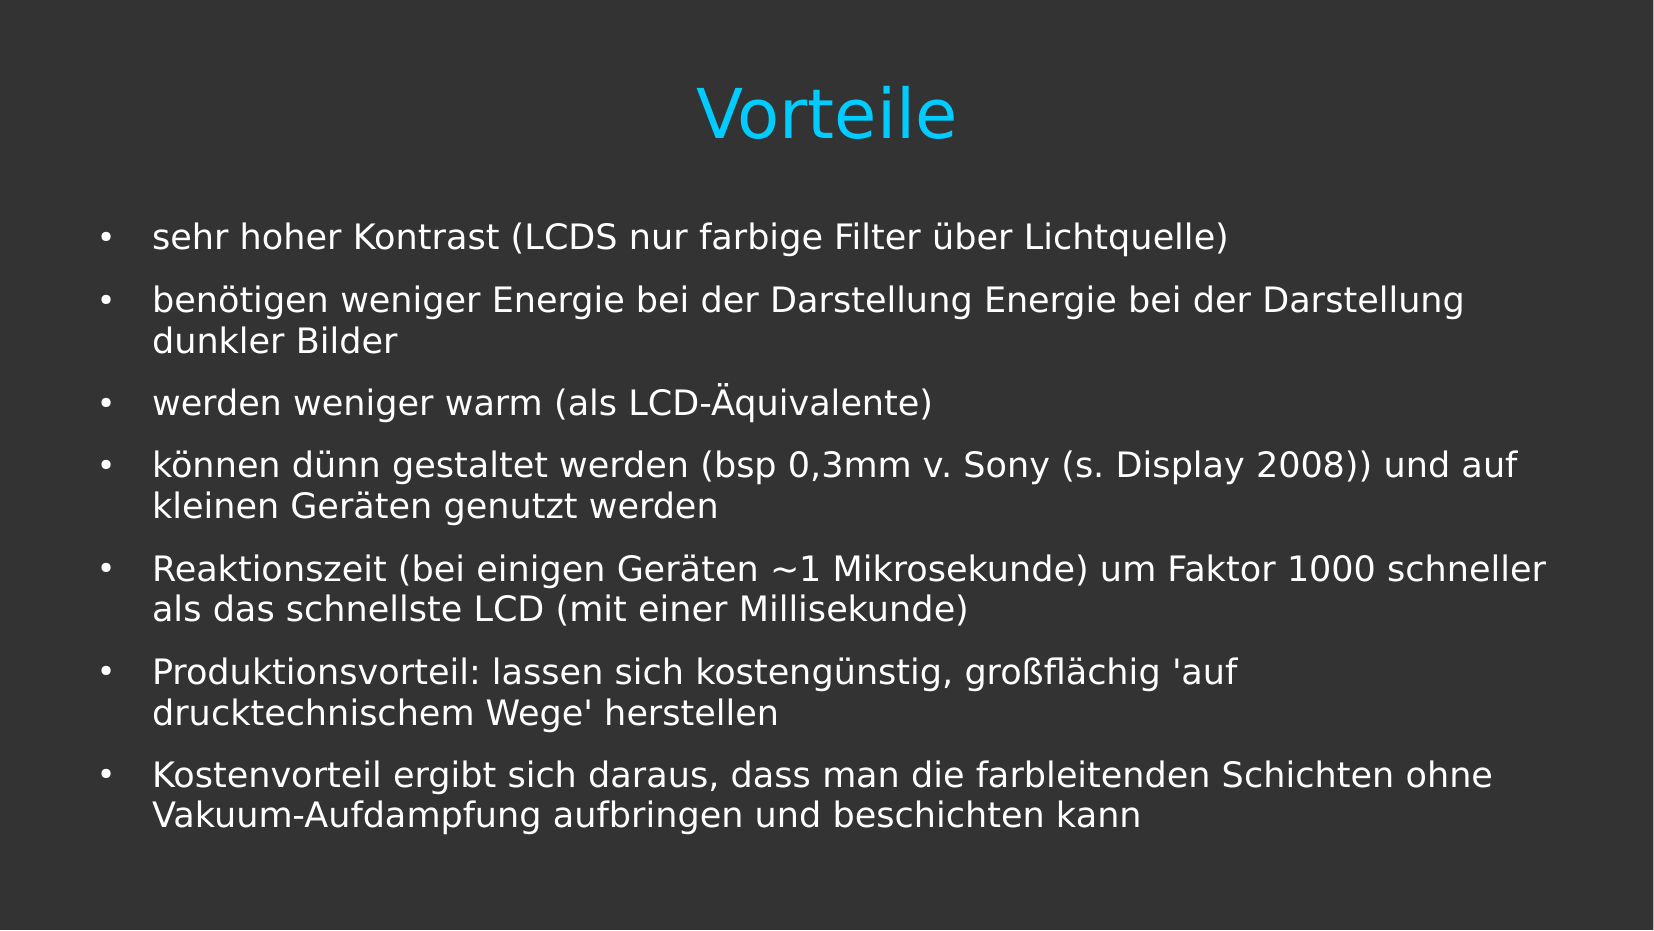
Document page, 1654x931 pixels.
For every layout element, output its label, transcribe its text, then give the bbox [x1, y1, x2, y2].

title Vorteile [82, 37, 1571, 193]
list sehr hoher Kontrast (LCDS nur farbige Filter über Lichtquelle) benötigen weniger Energie bei der Darstellung Energie bei der Darstellung dunkler Bilder werden weniger warm (als LCD-Äquivalente) können dünn gestaltet werden (bsp 0,3mm v. Sony (s. Display 2008)) und auf kleinen Geräten genutzt werden Reaktionszeit (bei einigen Geräten ~1 Mikrosekunde) um Faktor 1000 schneller als das schnellste LCD (mit einer Millisekunde) Produktionsvorteil: lassen sich kostengünstig, großflächig 'auf drucktechnischem Wege' herstellen Kostenvorteil ergibt sich daraus, dass man die farbleitenden Schichten ohne Vakuum-Aufdampfung aufbringen und beschichten kann [82, 217, 1571, 841]
